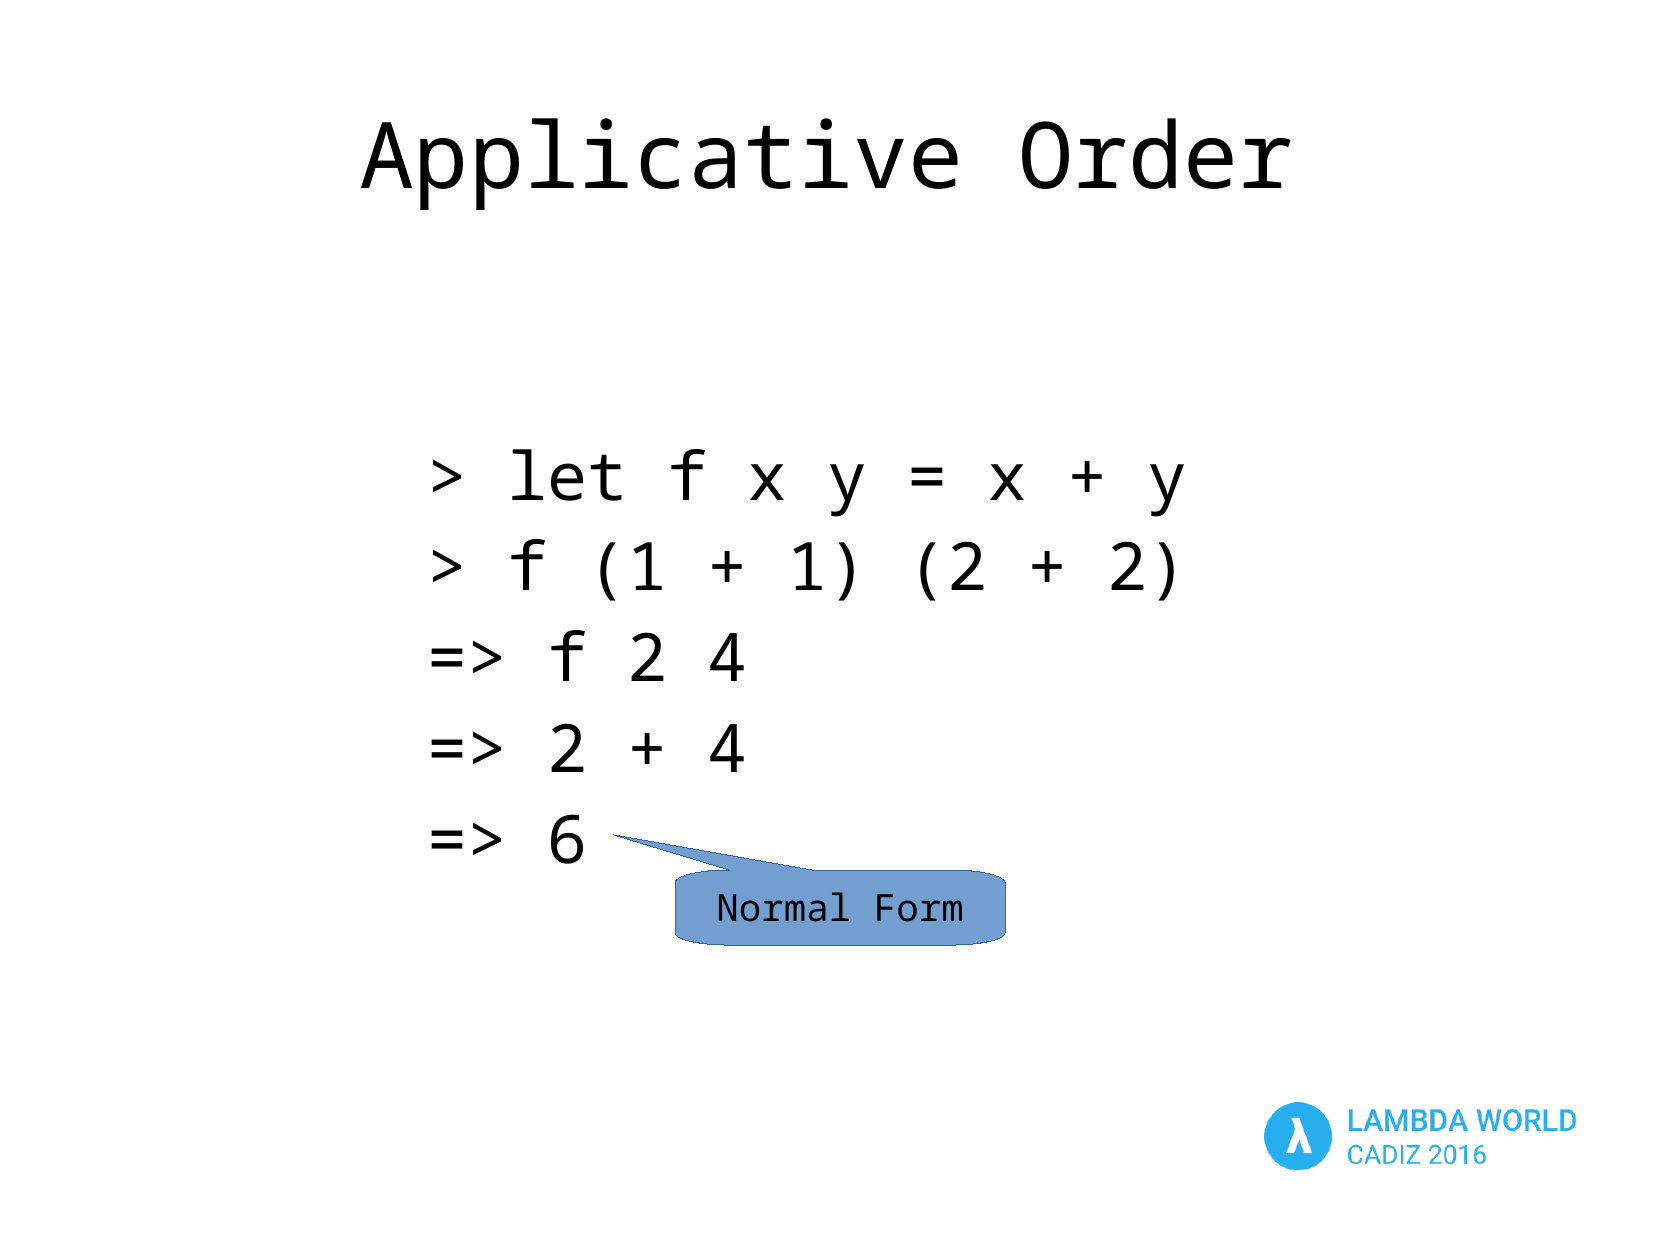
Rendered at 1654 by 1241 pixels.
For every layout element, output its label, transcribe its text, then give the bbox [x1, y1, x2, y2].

text_box Normal Form [613, 834, 1006, 946]
title Applicative Order [82, 49, 1571, 257]
picture [1264, 1102, 1576, 1171]
text_box > let f x y = x + y > f (1 + 1) (2 + 2) => f 2 4 => 2 + 4 => 6 [427, 360, 1218, 965]
